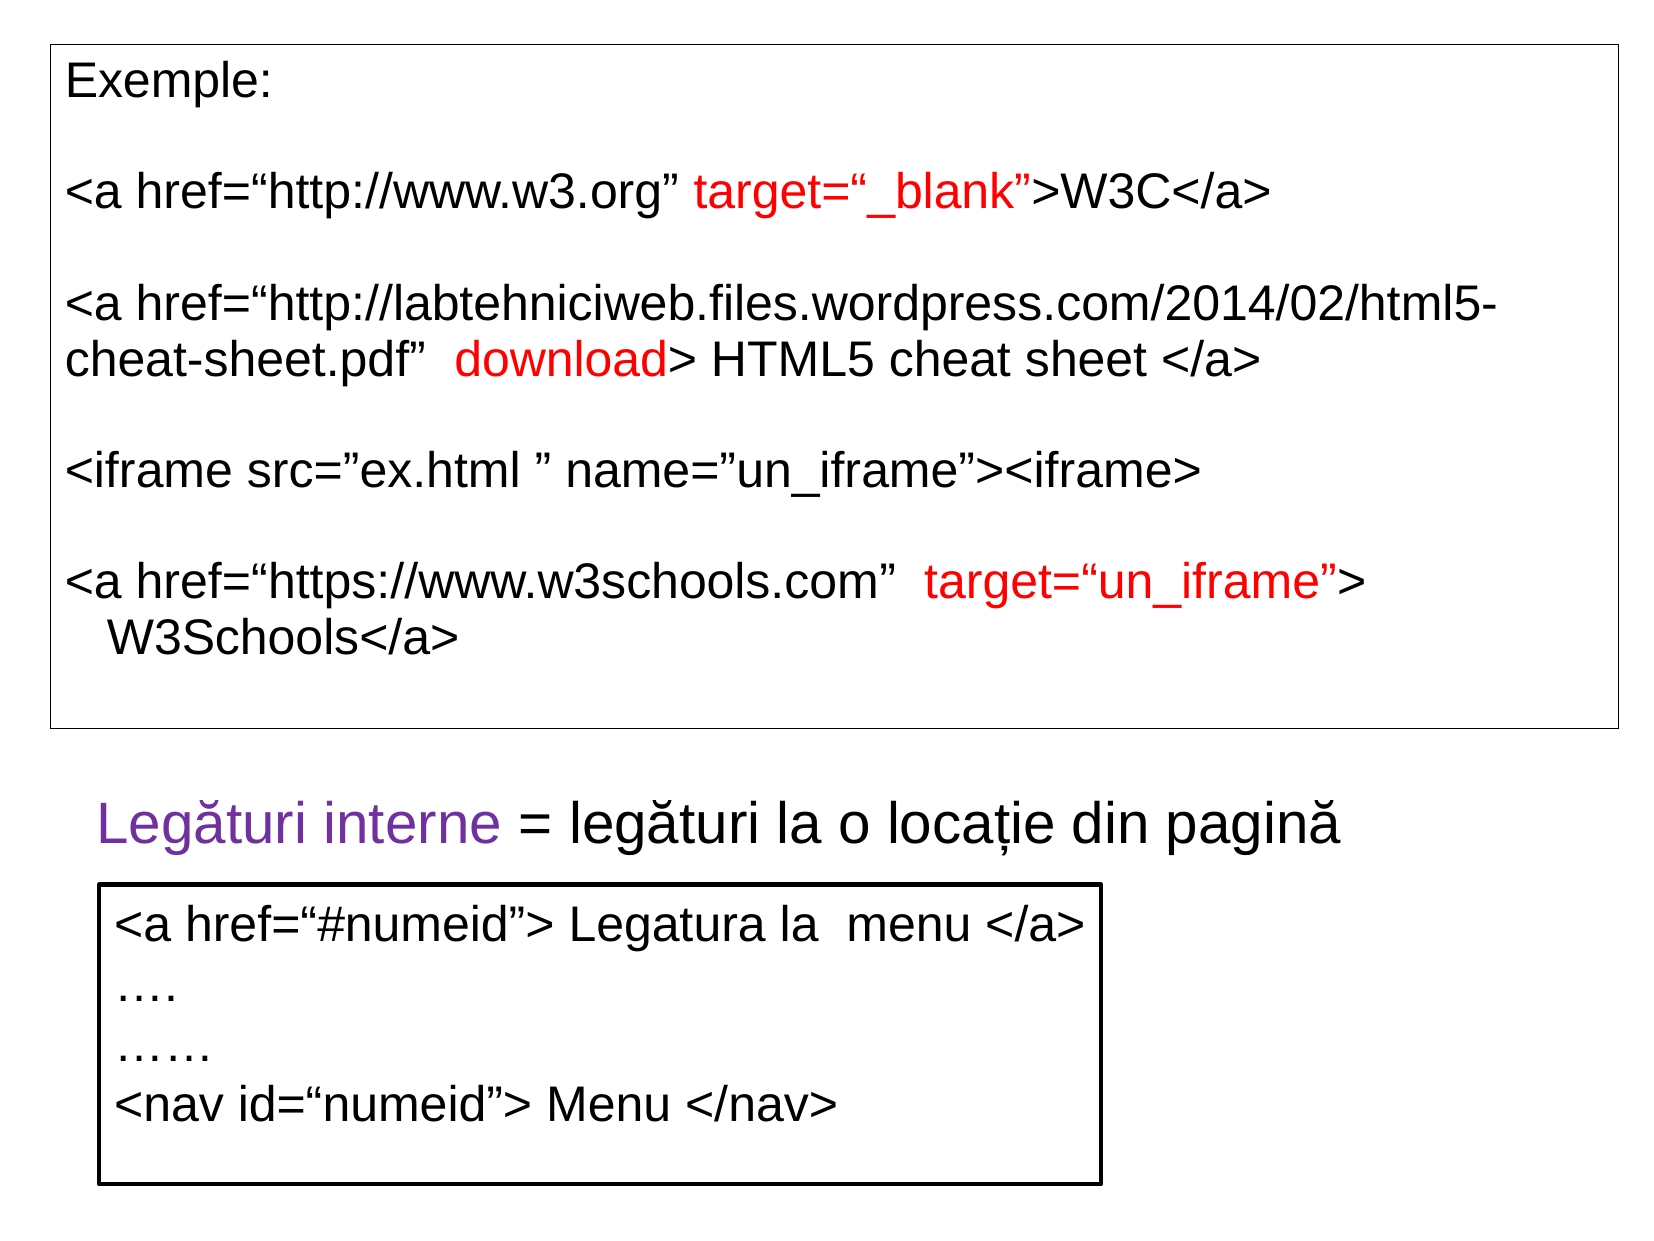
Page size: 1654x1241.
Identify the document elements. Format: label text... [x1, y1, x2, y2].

text_box Legături interne = legături la o locație din pagină [81, 729, 1358, 994]
text_box Exemple: <a href=“http://www.w3.org” target=“_blank”>W3C</a> <a href=“http://labtehniciweb.files.wordpress.com/2014/02/html5-cheat-sheet.pdf” download> HTML5 cheat sheet </a> <iframe src=”ex.html ” name=”un_iframe”><iframe> <a href=“https://www.w3schools.com” target=“un_iframe”> W3Schools</a> [50, 44, 1619, 729]
text_box <a href=“#numeid”> Legatura la menu </a> …. …… <nav id=“numeid”> Menu </nav> [99, 884, 1102, 1185]
